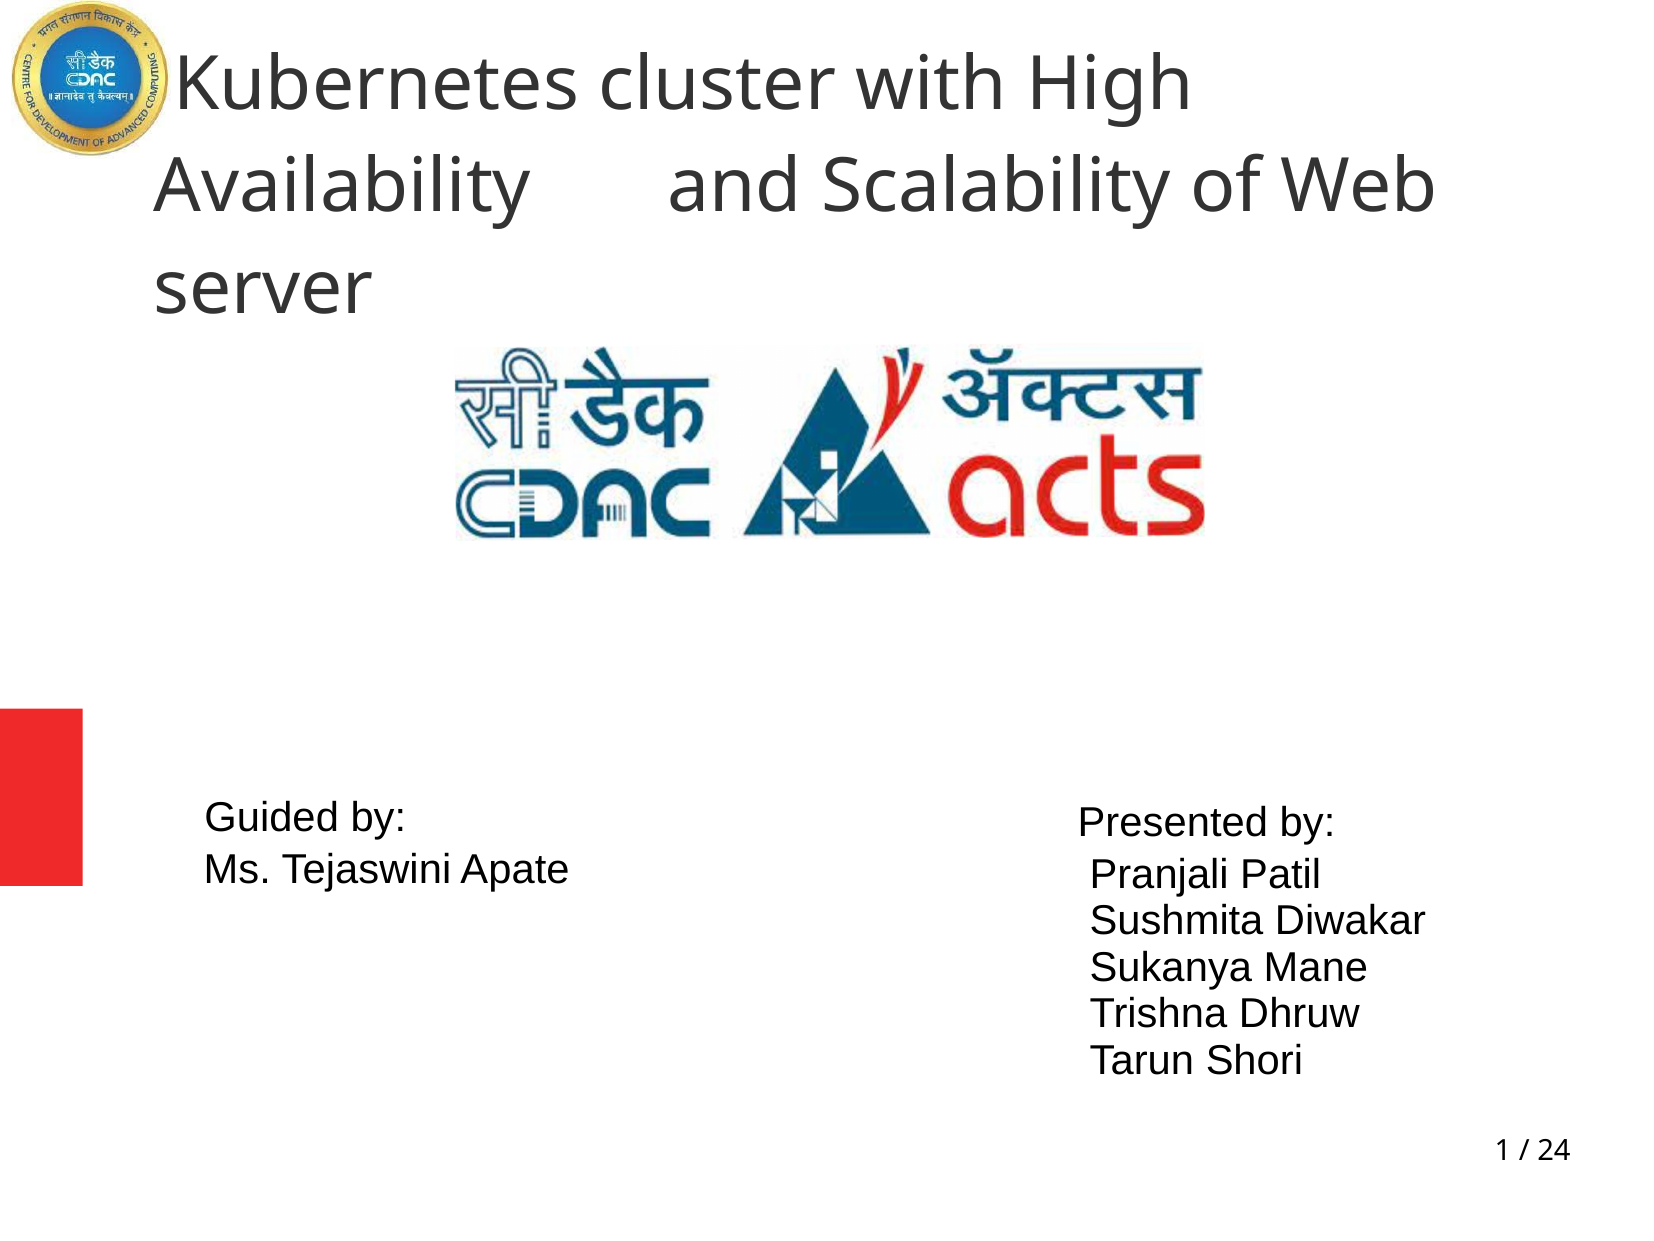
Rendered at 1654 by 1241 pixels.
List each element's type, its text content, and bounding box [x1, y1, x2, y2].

text_box Ms. Tejaswini Apate [188, 838, 626, 946]
picture [454, 342, 1205, 541]
text_box Guided by: [189, 786, 438, 838]
title Kubernetes cluster with High Availability and Scalability of Web server [153, 46, 1560, 319]
text_box Pranjali Patil Sushmita Diwakar Sukanya Mane Trishna Dhruw Tarun Shori [1074, 843, 1465, 1091]
text_box Presented by: [1062, 791, 1489, 853]
picture [11, 0, 171, 159]
